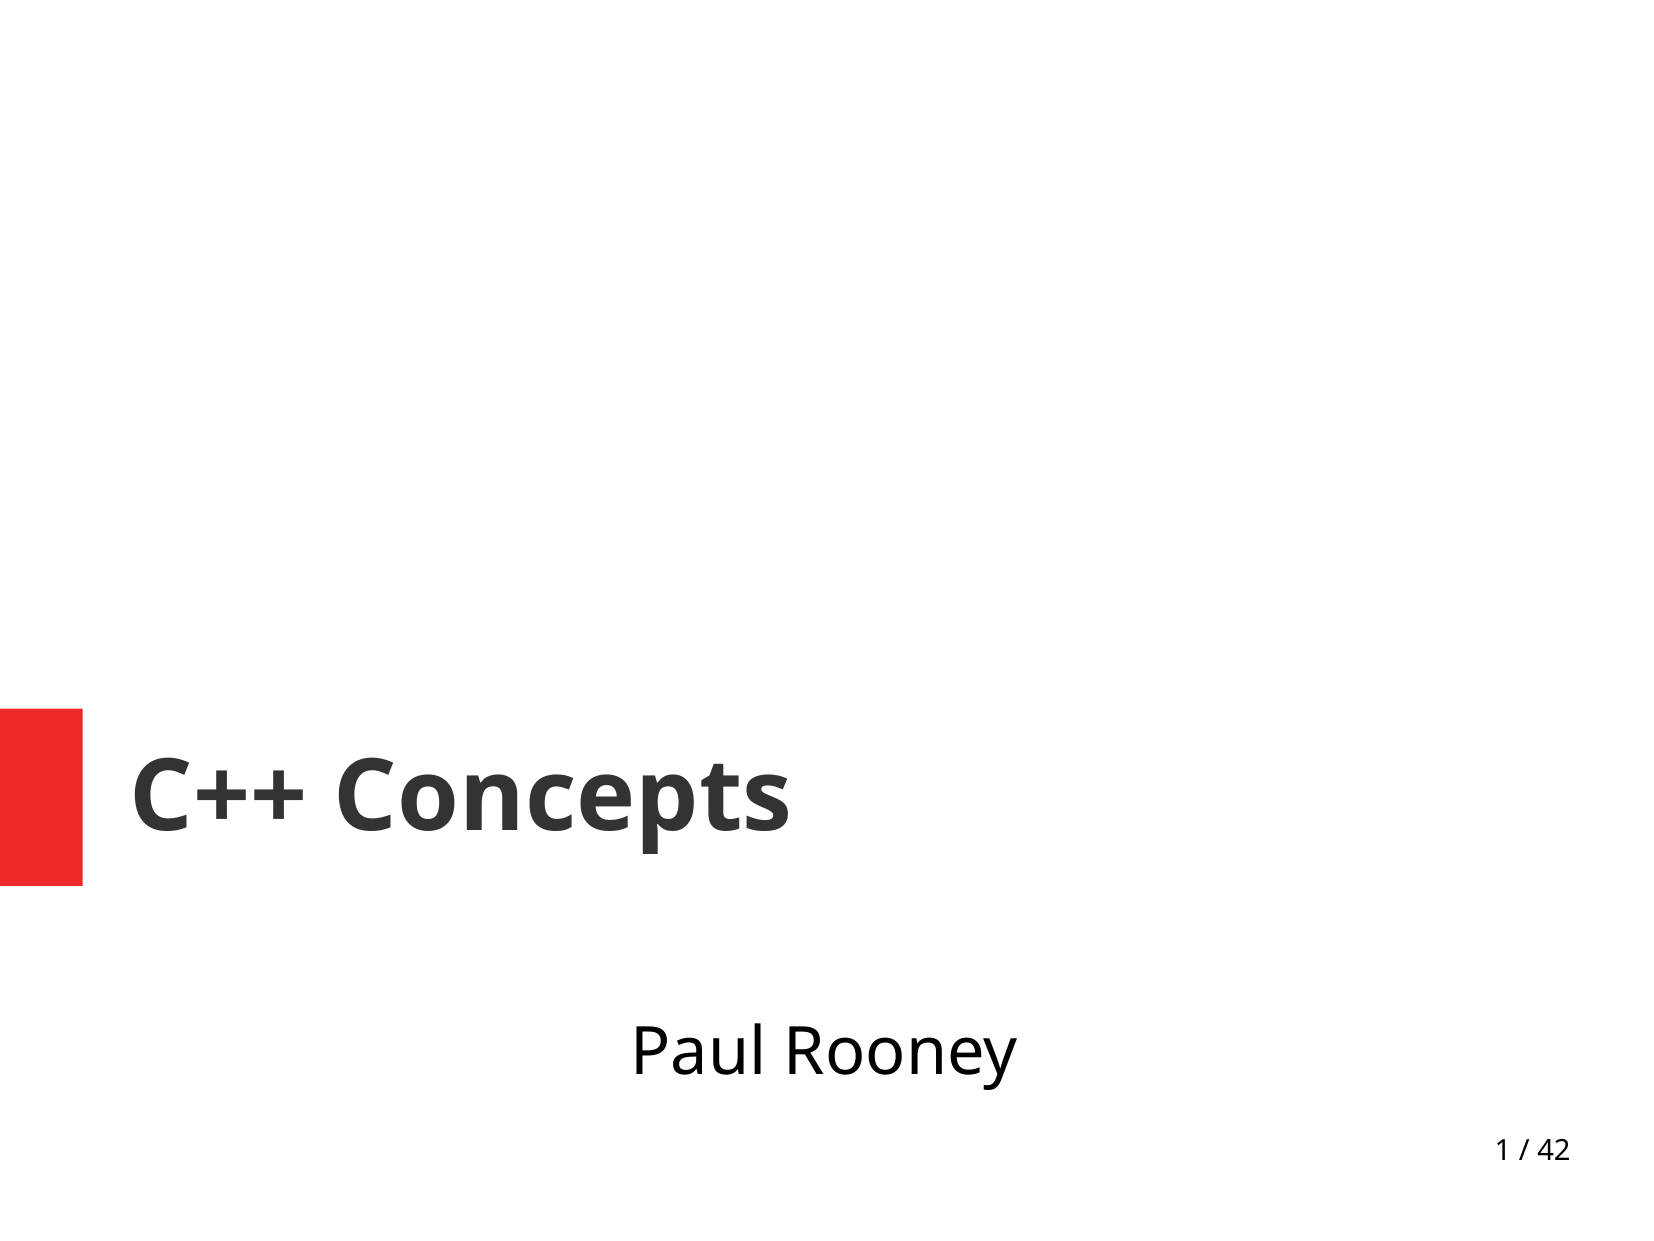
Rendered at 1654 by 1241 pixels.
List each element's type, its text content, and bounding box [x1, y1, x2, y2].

subtitle Paul Rooney [129, 968, 1536, 1130]
title C++ Concepts [129, 673, 1536, 910]
